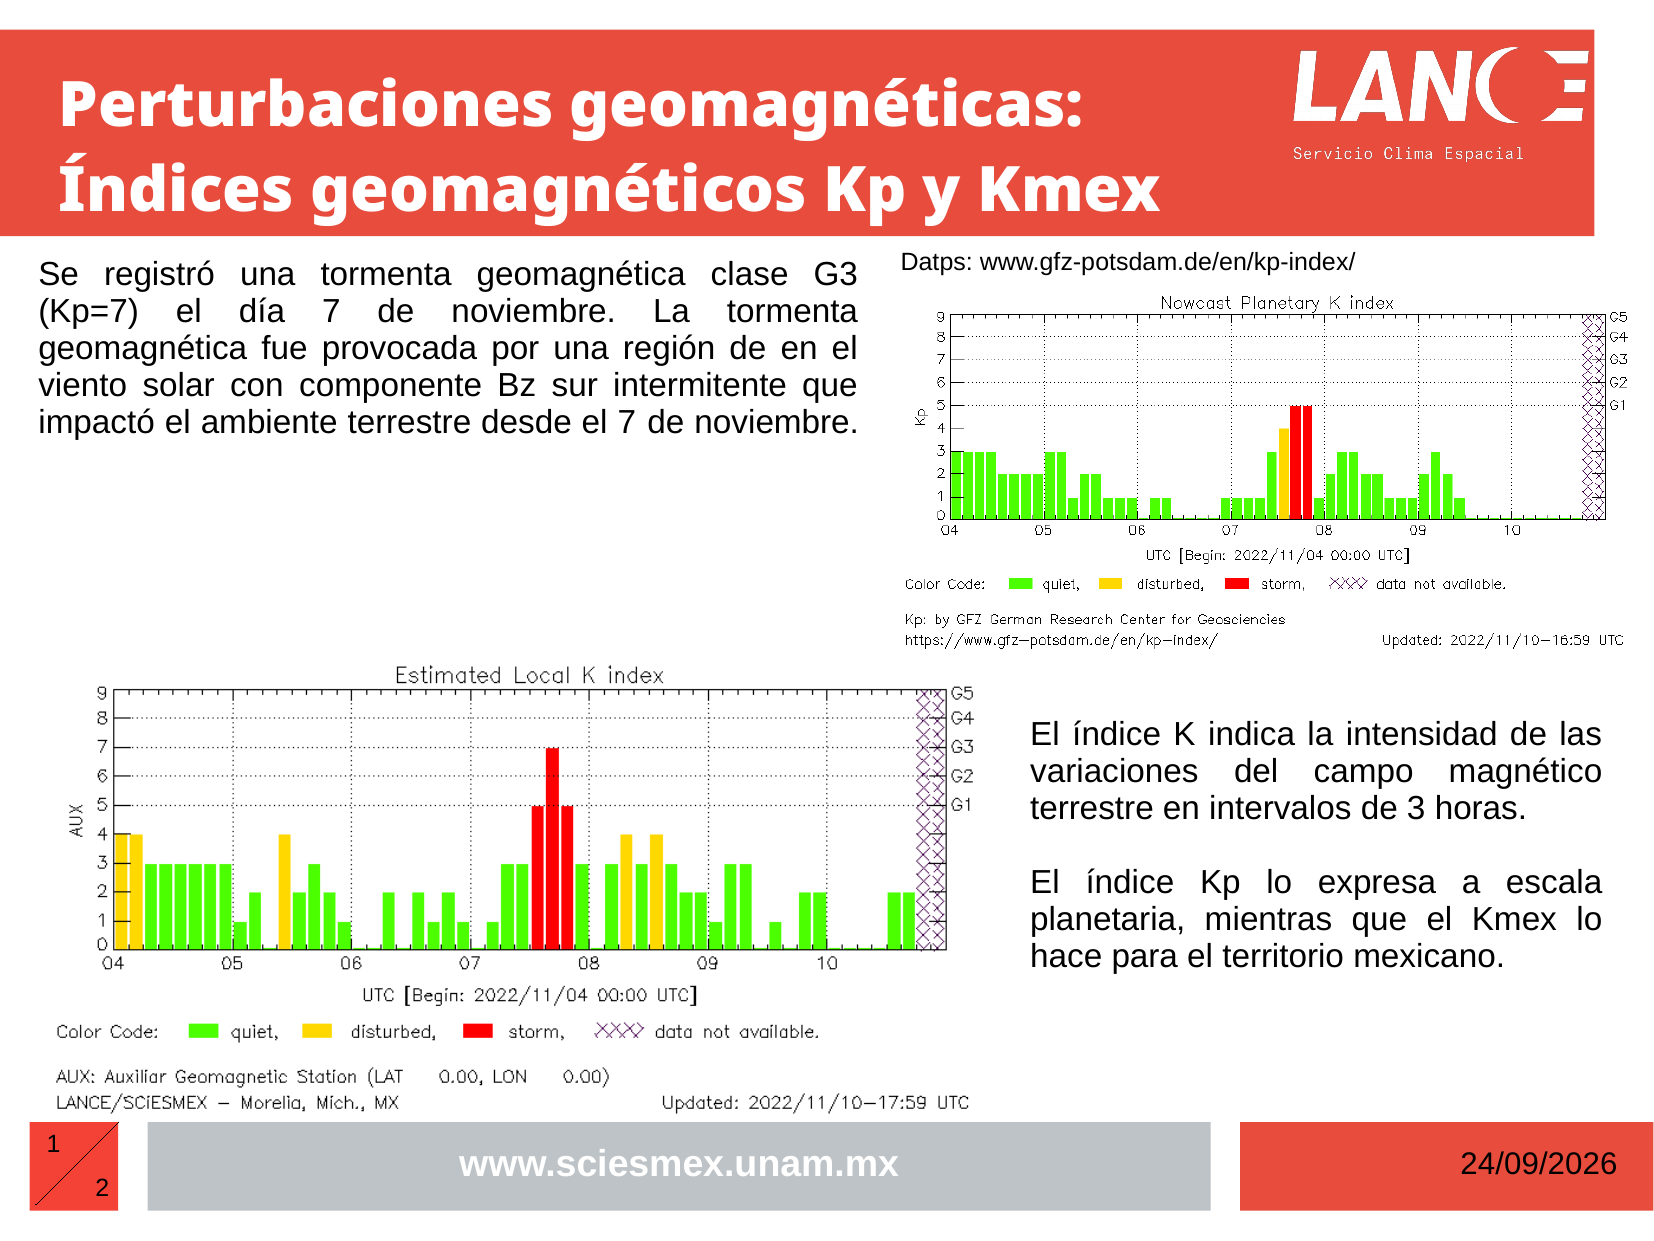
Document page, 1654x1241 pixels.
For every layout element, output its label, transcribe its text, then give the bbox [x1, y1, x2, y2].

text_box Datps: www.gfz-potsdam.de/en/kp-index/ [885, 240, 1654, 284]
text_box Se registró una tormenta geomagnética clase G3 (Kp=7) el día 7 de noviembre. La tormenta geomagnética fue provocada por una región de en el viento solar con componente Bz sur intermitente que impactó el ambiente terrestre desde el 7 de noviembre. [23, 248, 875, 650]
text_box 2 [35, 1151, 125, 1209]
text_box www.sciesmex.unam.mx [153, 1122, 1205, 1205]
text_box 10/11/2022 [1424, 1122, 1654, 1205]
title Perturbaciones geomagnéticas: Índices geomagnéticos Kp y Kmex [59, 59, 1312, 207]
text_box El índice K indica la intensidad de las variaciones del campo magnético terrestre en intervalos de 3 horas. El índice Kp lo expresa a escala planetaria, mientras que el Kmex lo hace para el territorio mexicano. [1015, 707, 1619, 1052]
picture [47, 277, 1642, 1116]
text_box <número> [31, 1122, 176, 1170]
picture [1293, 47, 1589, 162]
